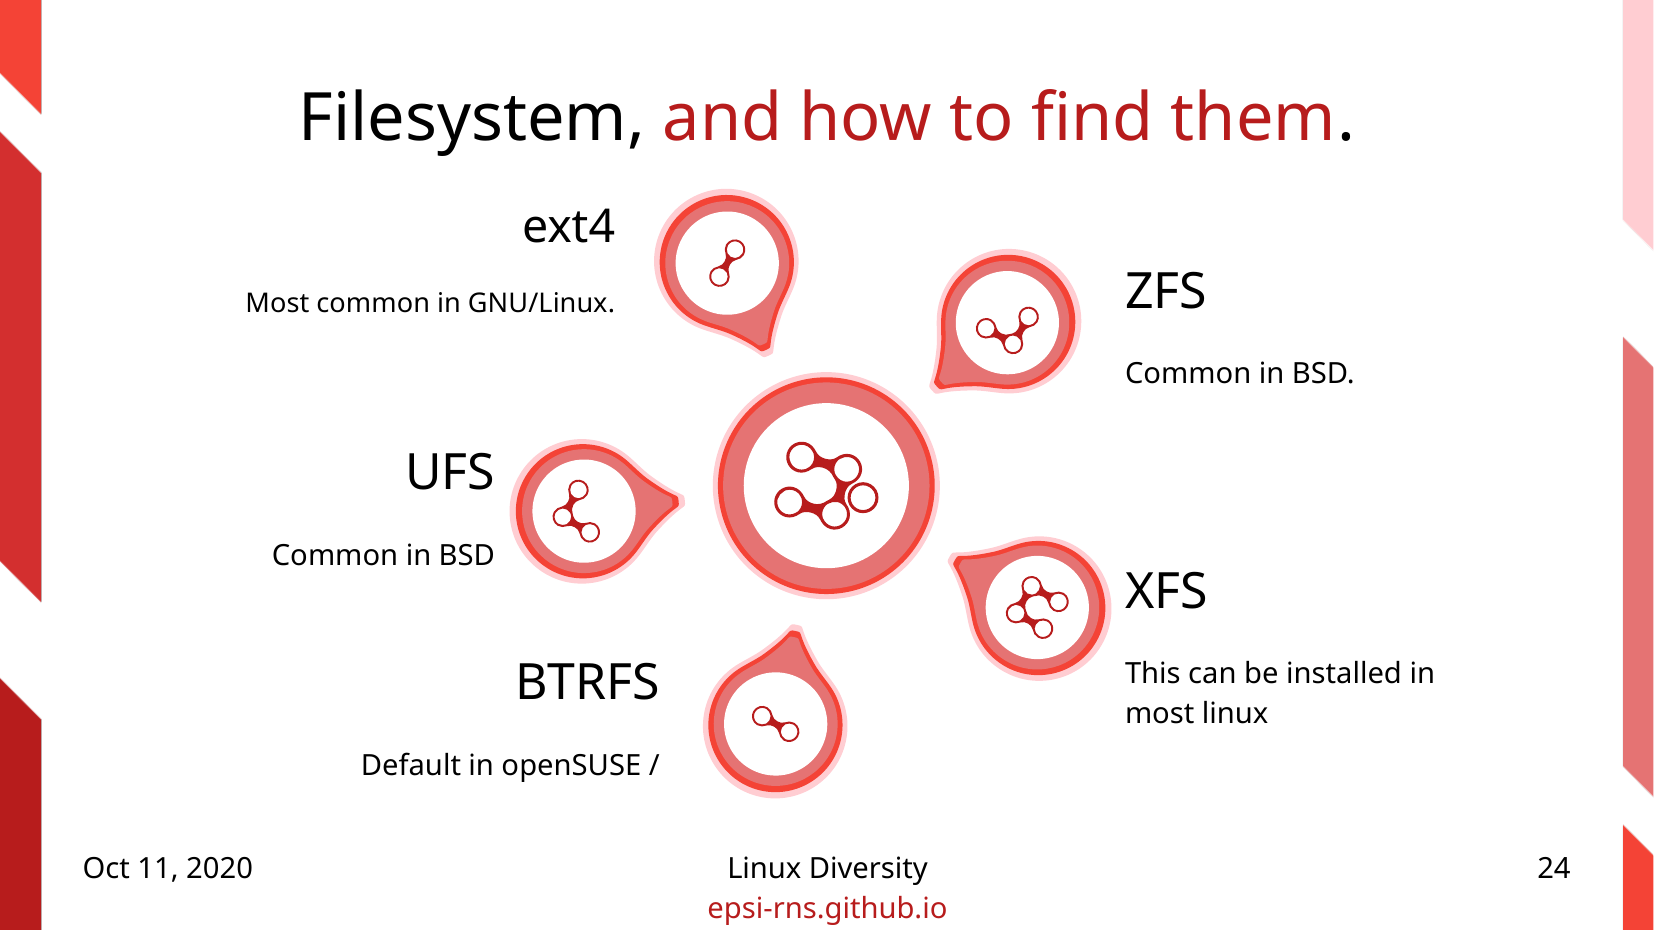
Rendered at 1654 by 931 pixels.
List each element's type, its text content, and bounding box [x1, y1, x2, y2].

list UFS Common in BSD [120, 436, 496, 586]
list ZFS Common in BSD. [1125, 255, 1501, 406]
picture [0, 0, 1654, 931]
list ext4 Most common in GNU/Linux. [240, 192, 616, 331]
list BTRFS Default in openSUSE / [285, 646, 661, 796]
list XFS This can be installed in most linux [1125, 555, 1463, 736]
